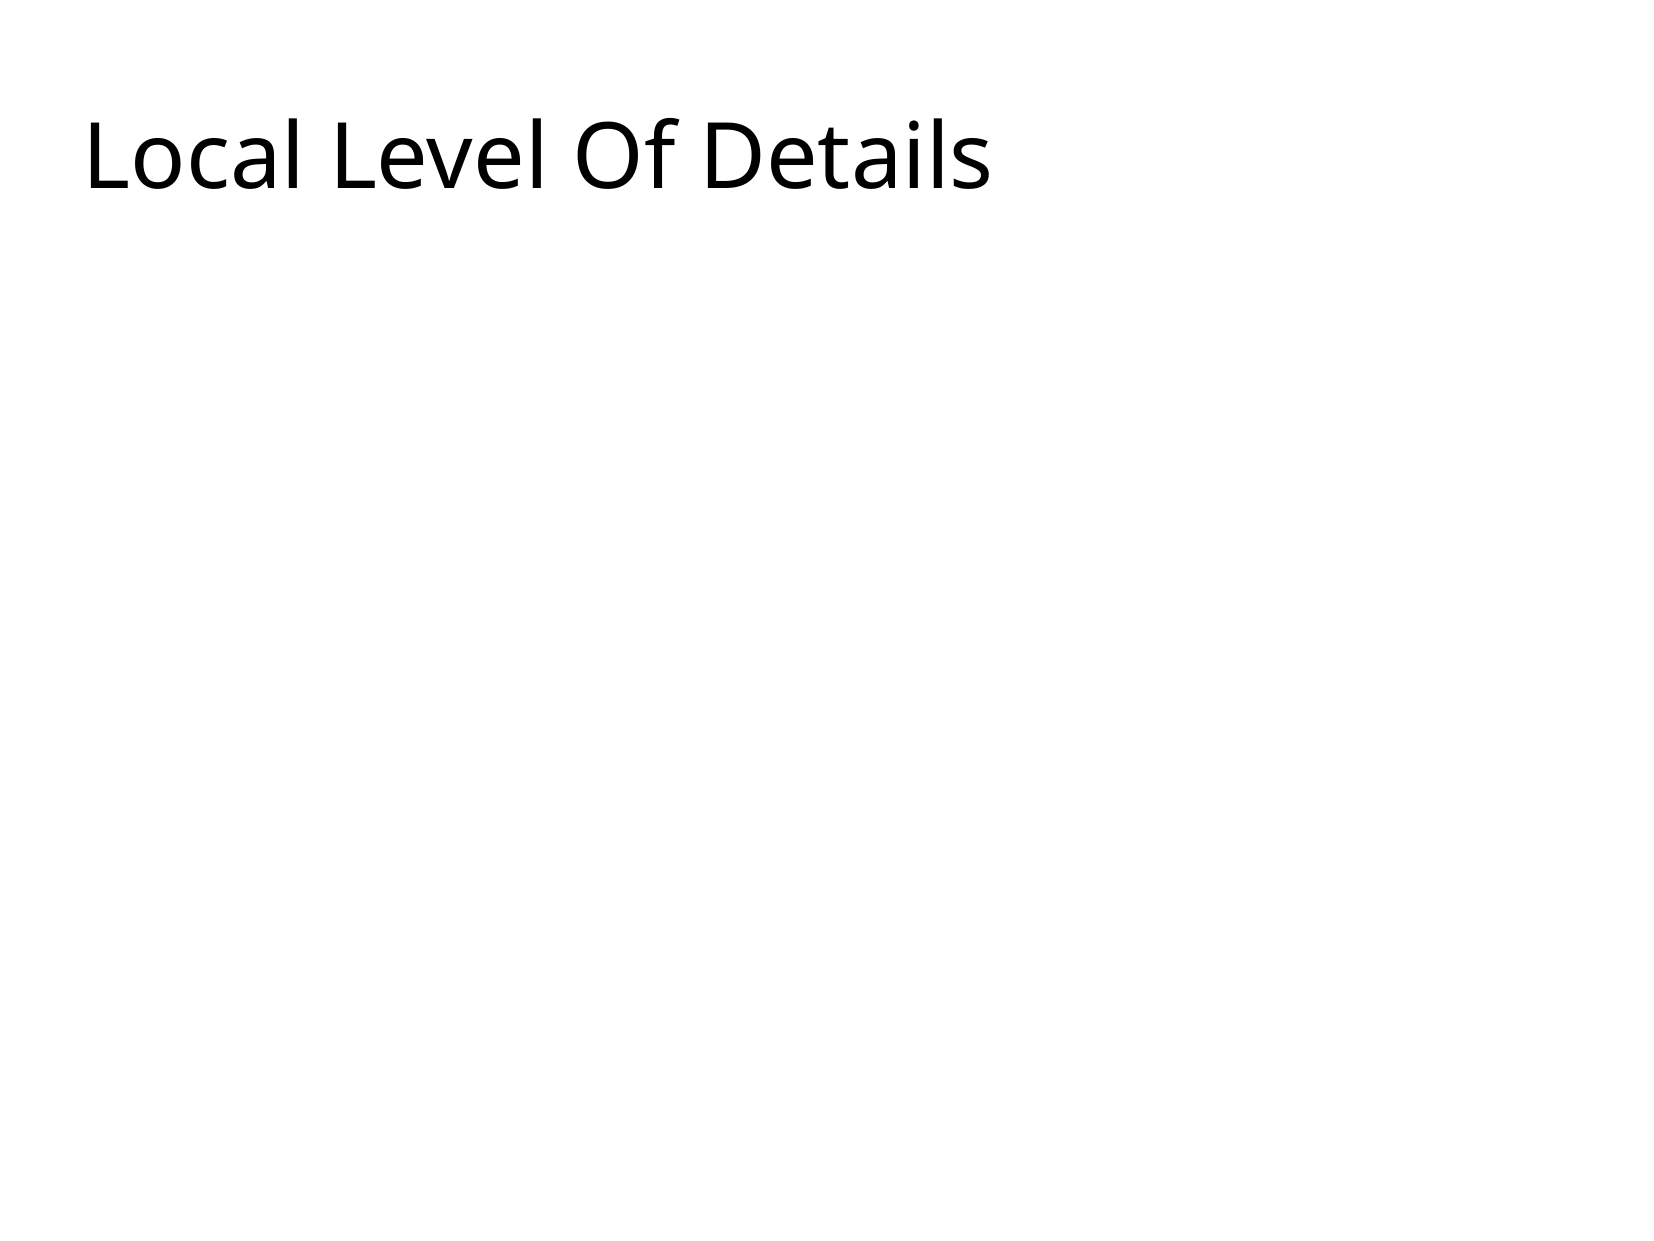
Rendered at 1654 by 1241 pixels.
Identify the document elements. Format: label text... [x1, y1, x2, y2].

title Local Level Of Details [82, 49, 1571, 257]
